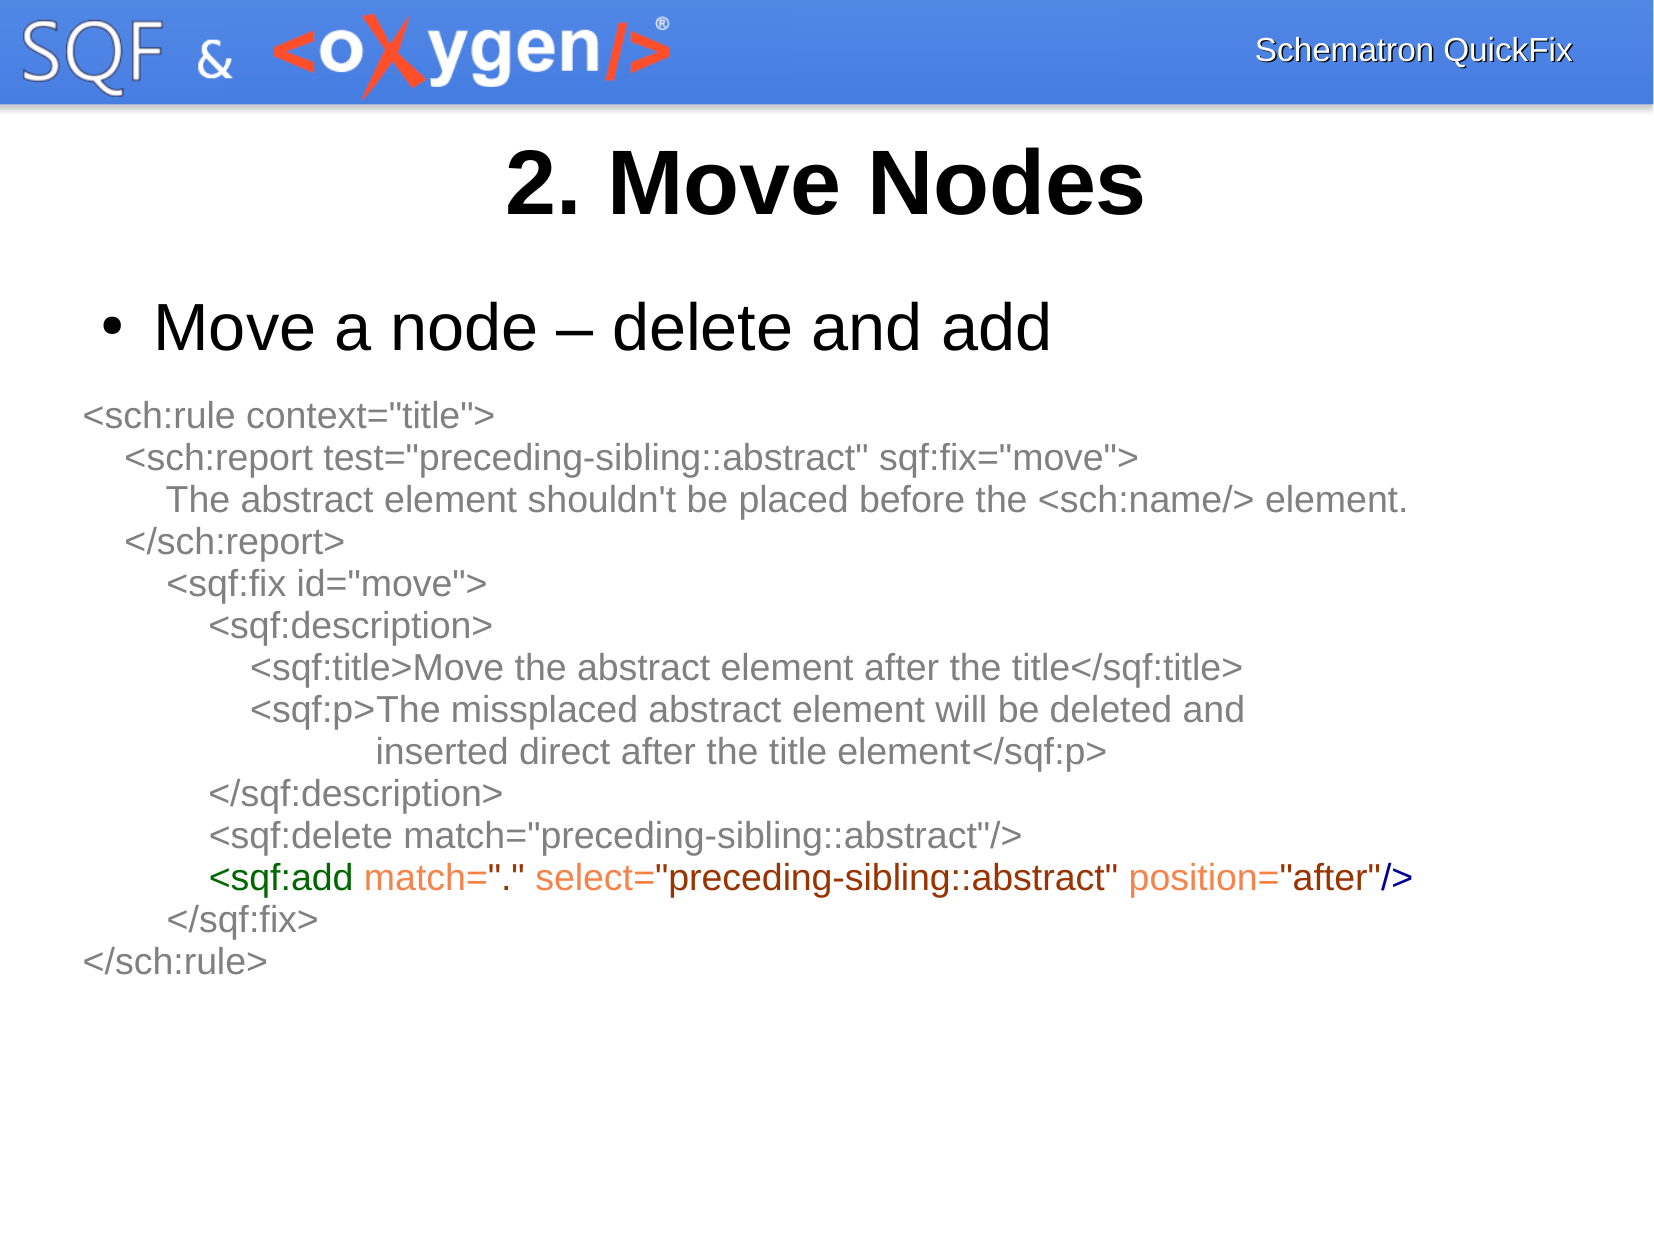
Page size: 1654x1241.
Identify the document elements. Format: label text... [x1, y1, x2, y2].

picture [0, 0, 1654, 118]
title 2. Move Nodes [82, 78, 1571, 287]
list Move a node – delete and add <sch:rule context="title"> <sch:report test="preceding-sibling::abstract" sqf:fix="move"> The abstract element shouldn't be placed before the <sch:name/> element. </sch:report> <sqf:fix id="move"> <sqf:description> <sqf:title>Move the abstract element after the title</sqf:title> <sqf:p>The missplaced abstract element will be deleted and inserted direct after the title element</sqf:p> </sqf:description> <sqf:delete match="preceding-sibling::abstract"/> <sqf:add match="." select="preceding-sibling::abstract" position="after"/> </sqf:fix> </sch:rule> [82, 290, 1571, 1110]
